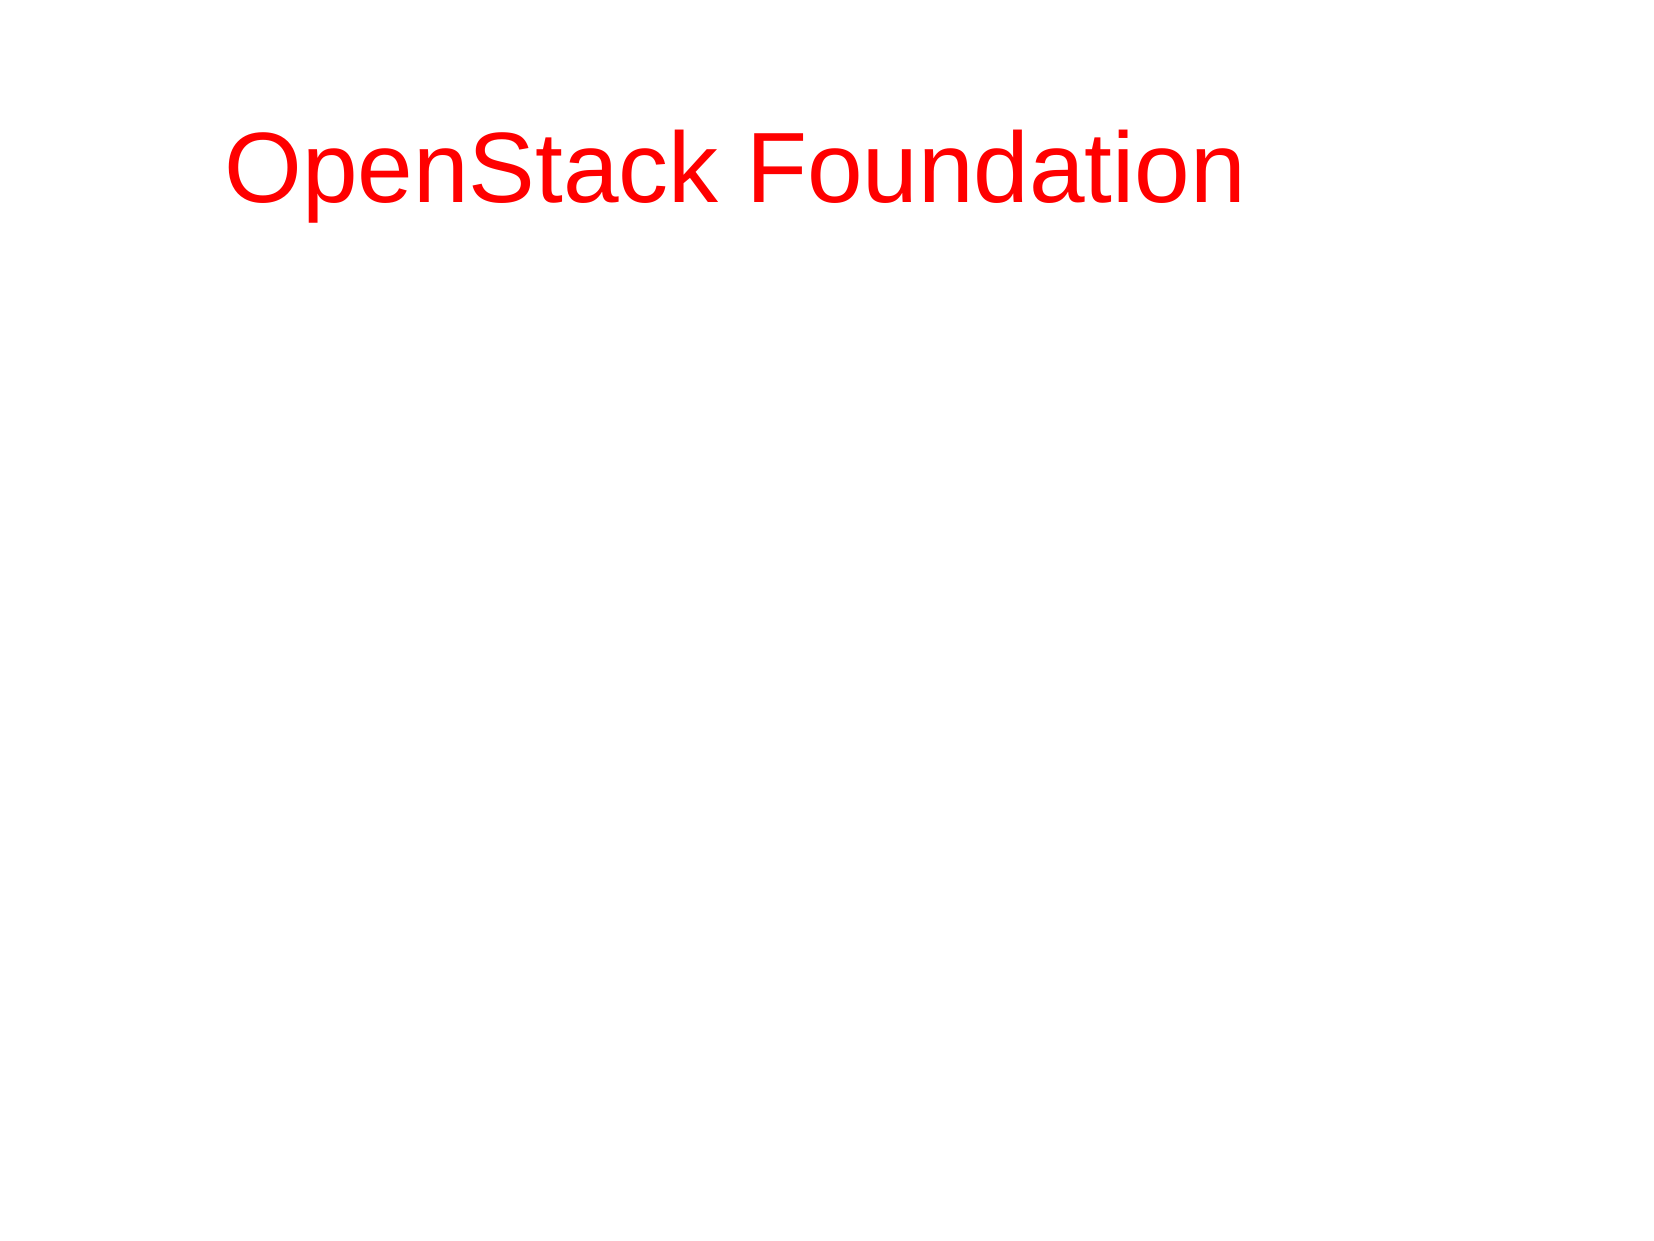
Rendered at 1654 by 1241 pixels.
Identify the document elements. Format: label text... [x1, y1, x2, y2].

text_box OpenStack Foundation [210, 105, 1262, 232]
